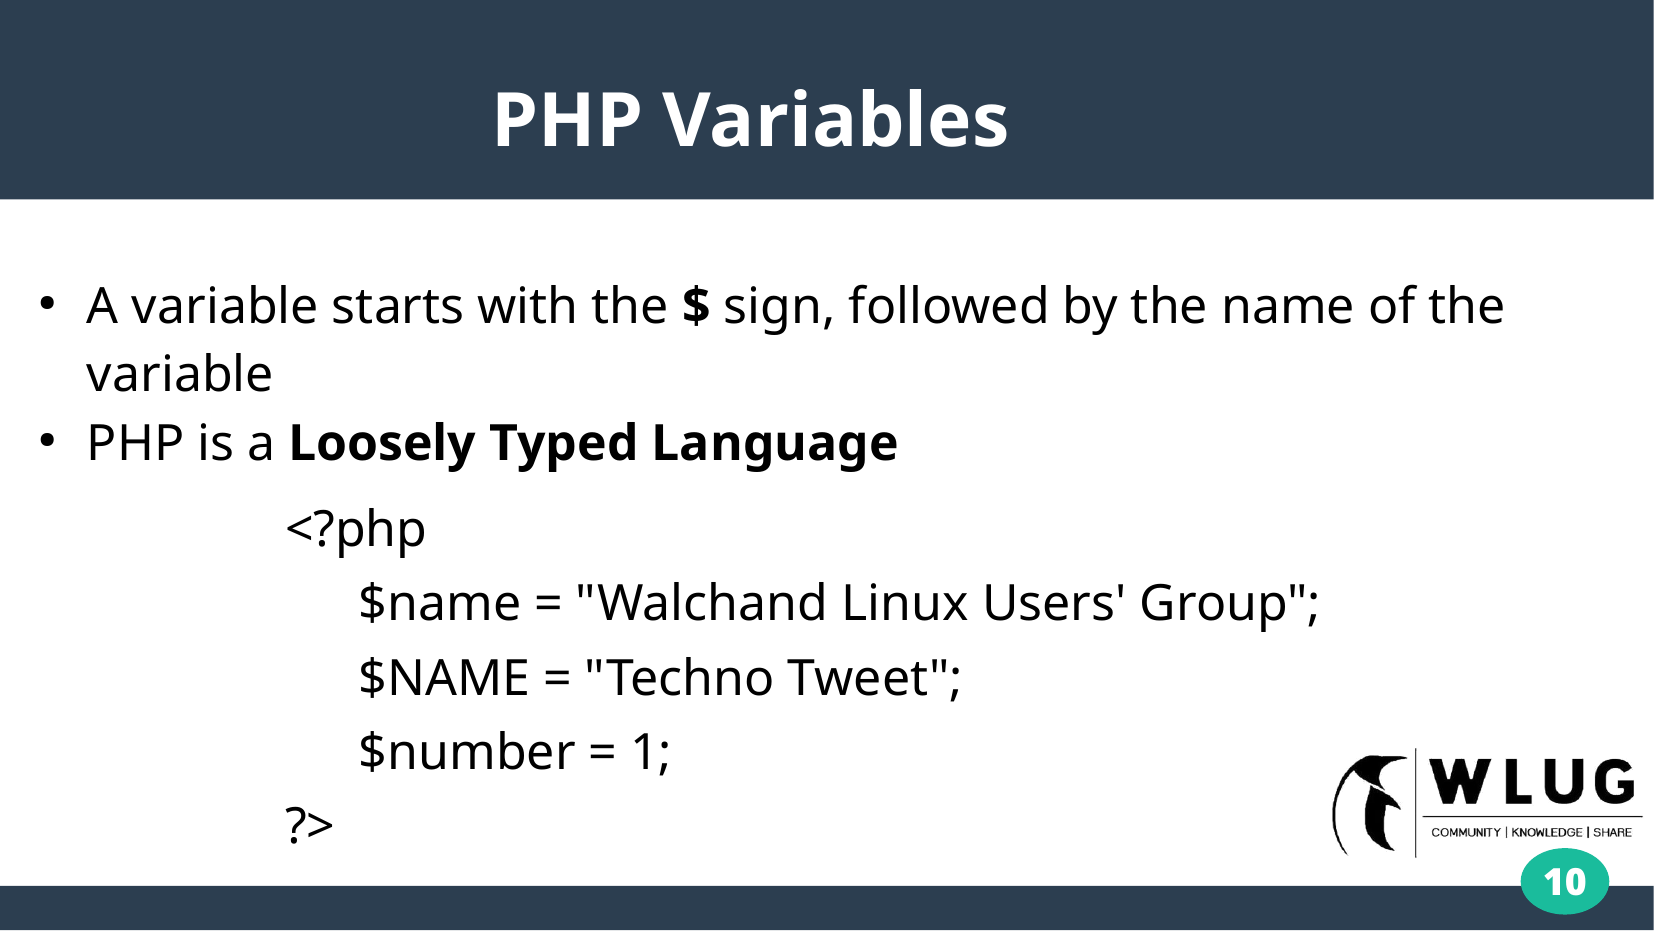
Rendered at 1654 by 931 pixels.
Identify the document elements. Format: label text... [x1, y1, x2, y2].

text_box PHP Variables [477, 59, 1123, 185]
text_box <?php $name = "Walchand Linux Users' Group"; $NAME = "Techno Tweet"; $number = 1; ?> [270, 485, 1441, 851]
text_box A variable starts with the $ sign, followed by the name of the variable PHP is a Loosely Typed Language [23, 262, 1654, 520]
picture [1311, 740, 1654, 863]
